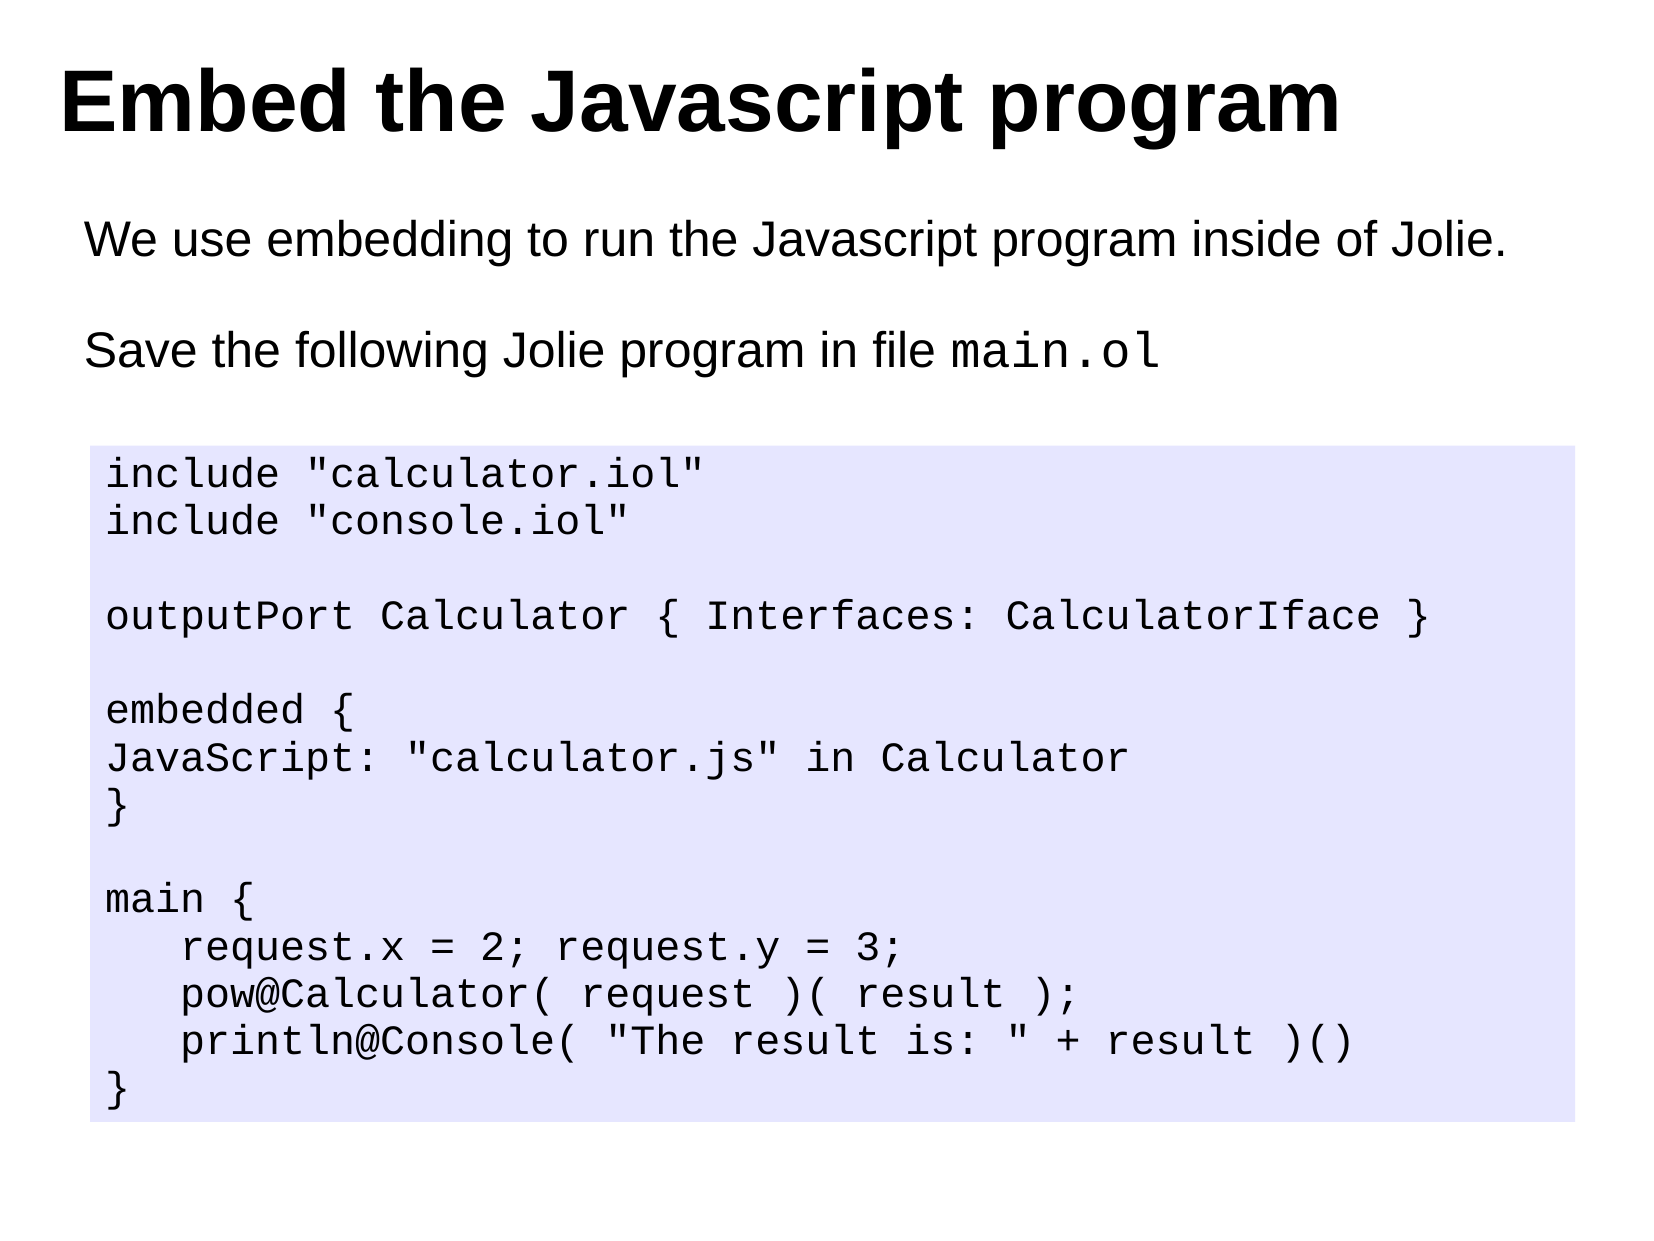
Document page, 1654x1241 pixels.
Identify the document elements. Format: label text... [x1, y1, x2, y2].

text_box include "calculator.iol" include "console.iol" outputPort Calculator { Interfaces: CalculatorIface } embedded { JavaScript: "calculator.js" in Calculator } main { request.x = 2; request.y = 3; pow@Calculator( request )( result ); println@Console( "The result is: " + result )() } [90, 445, 1576, 1122]
text_box We use embedding to run the Javascript program inside of Jolie. Save the following Jolie program in file main.ol [69, 203, 1585, 406]
text_box Embed the Javascript program [45, 45, 1360, 256]
